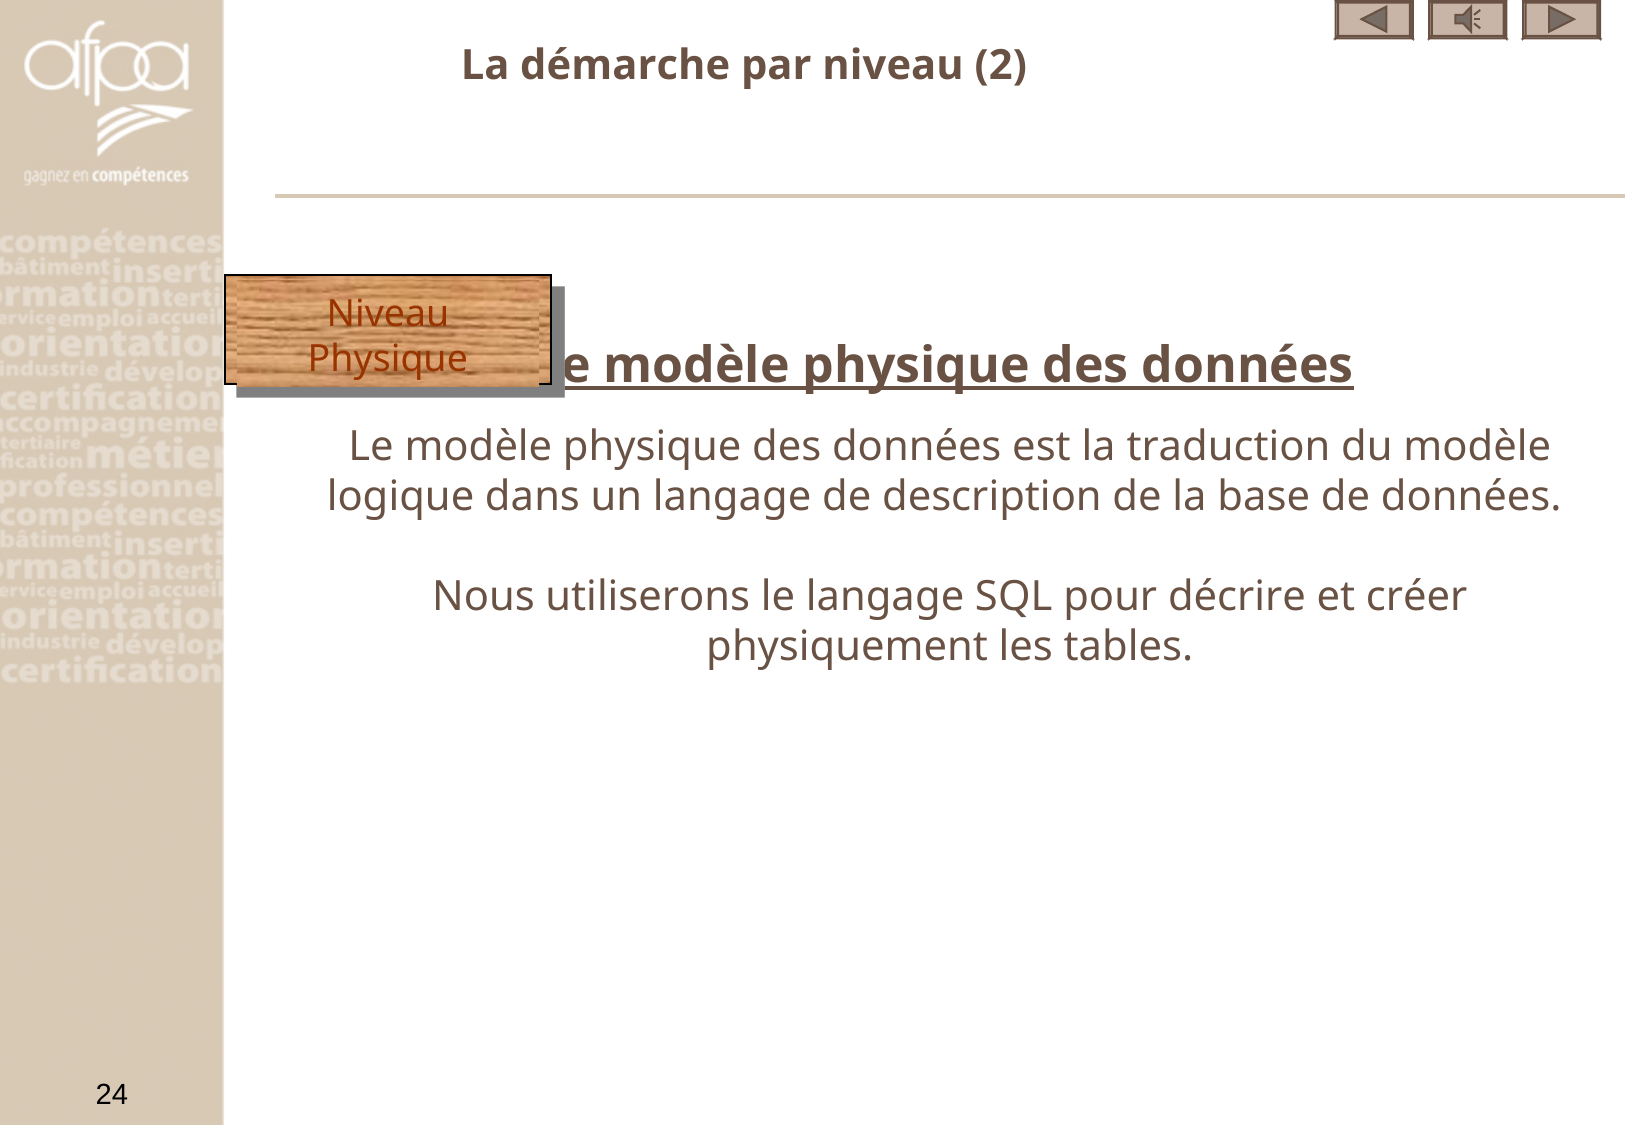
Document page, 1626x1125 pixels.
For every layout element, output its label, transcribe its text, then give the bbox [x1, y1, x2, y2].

text_box le modèle physique des données Le modèle physique des données est la traduction du modèle logique dans un langage de description de la base de données. Nous utiliserons le langage SQL pour décrire et créer physiquement les tables. [299, 324, 1600, 753]
text_box [224, 275, 551, 384]
text_box [1430, 0, 1507, 39]
text_box [1336, 0, 1413, 39]
text_box La démarche par niveau (2) [326, 24, 1163, 100]
text_box Niveau Physique [236, 280, 540, 387]
picture [0, 0, 1626, 1125]
text_box [1524, 0, 1600, 39]
